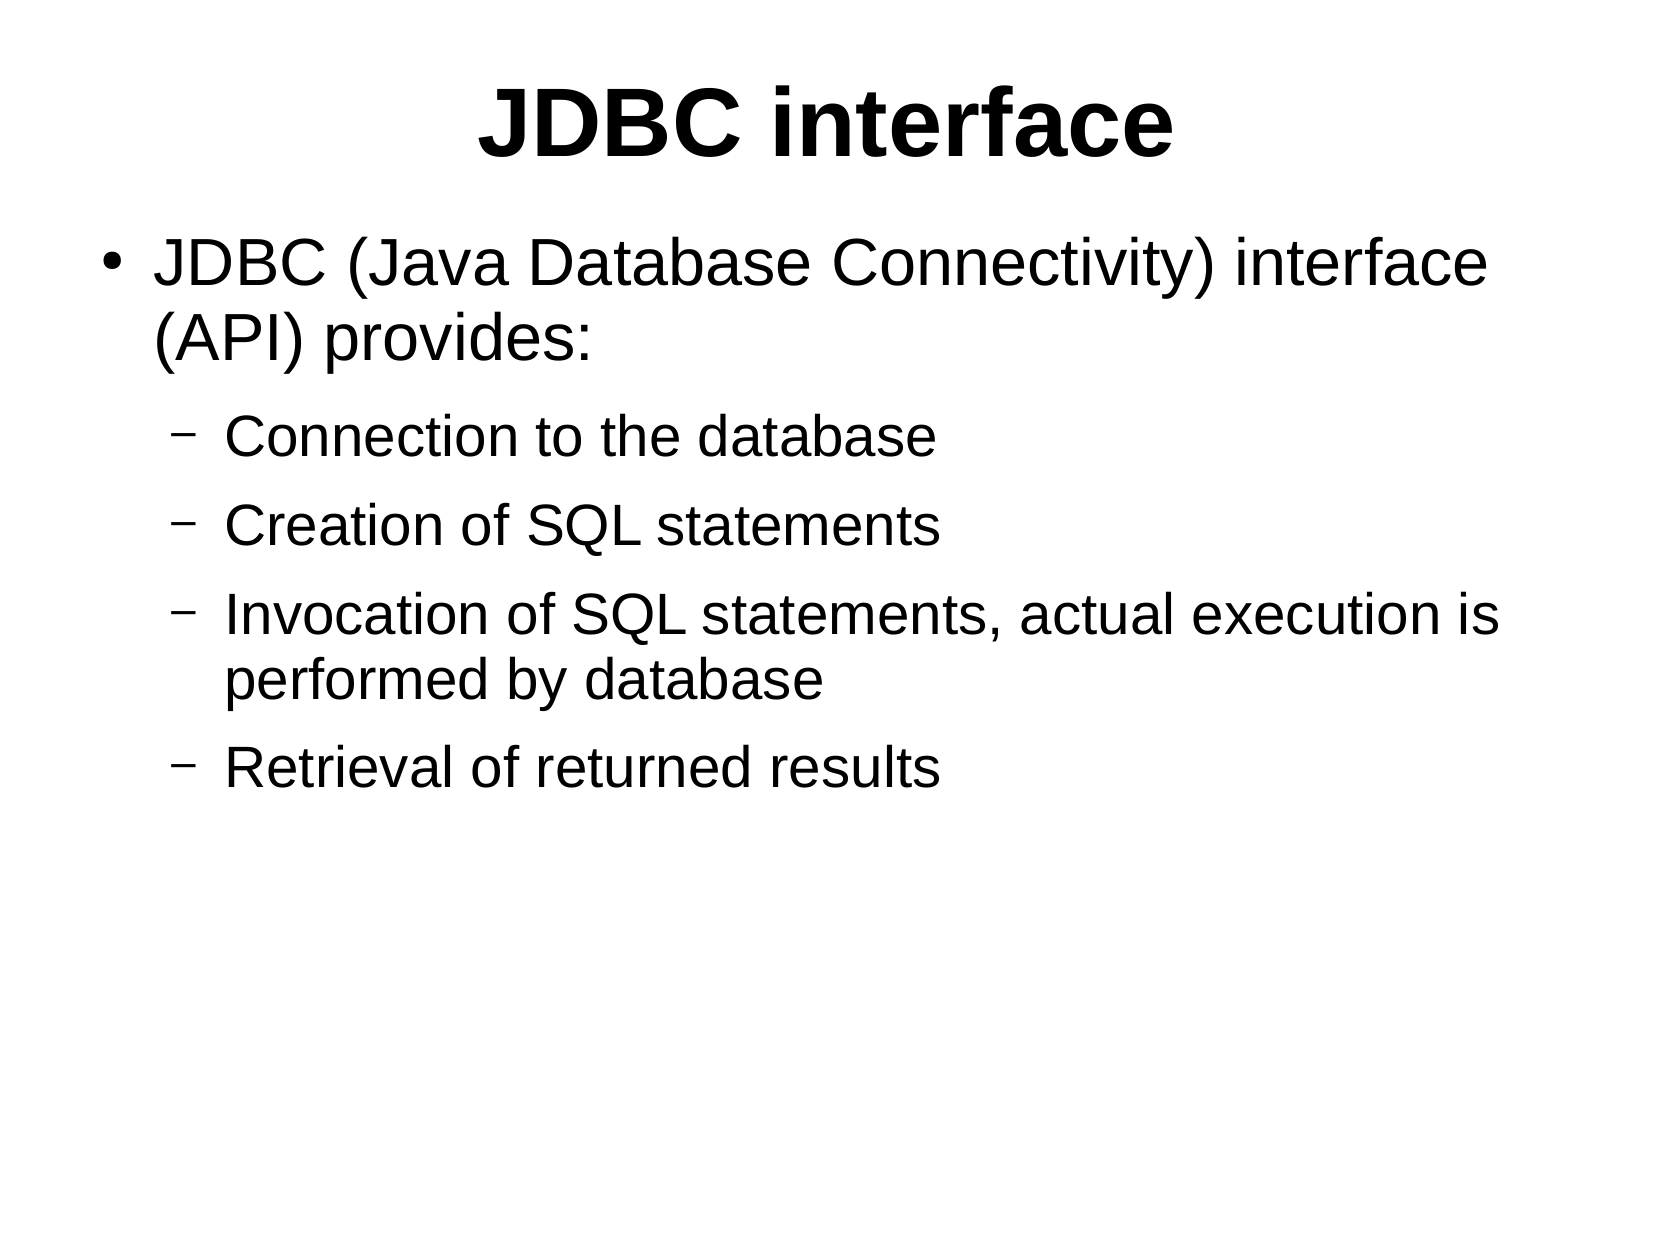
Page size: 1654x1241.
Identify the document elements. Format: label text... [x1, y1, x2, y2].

list JDBC (Java Database Connectivity) interface (API) provides: Connection to the database Creation of SQL statements Invocation of SQL statements, actual execution is performed by database Retrieval of returned results [82, 225, 1538, 1186]
title JDBC interface [82, 49, 1571, 196]
